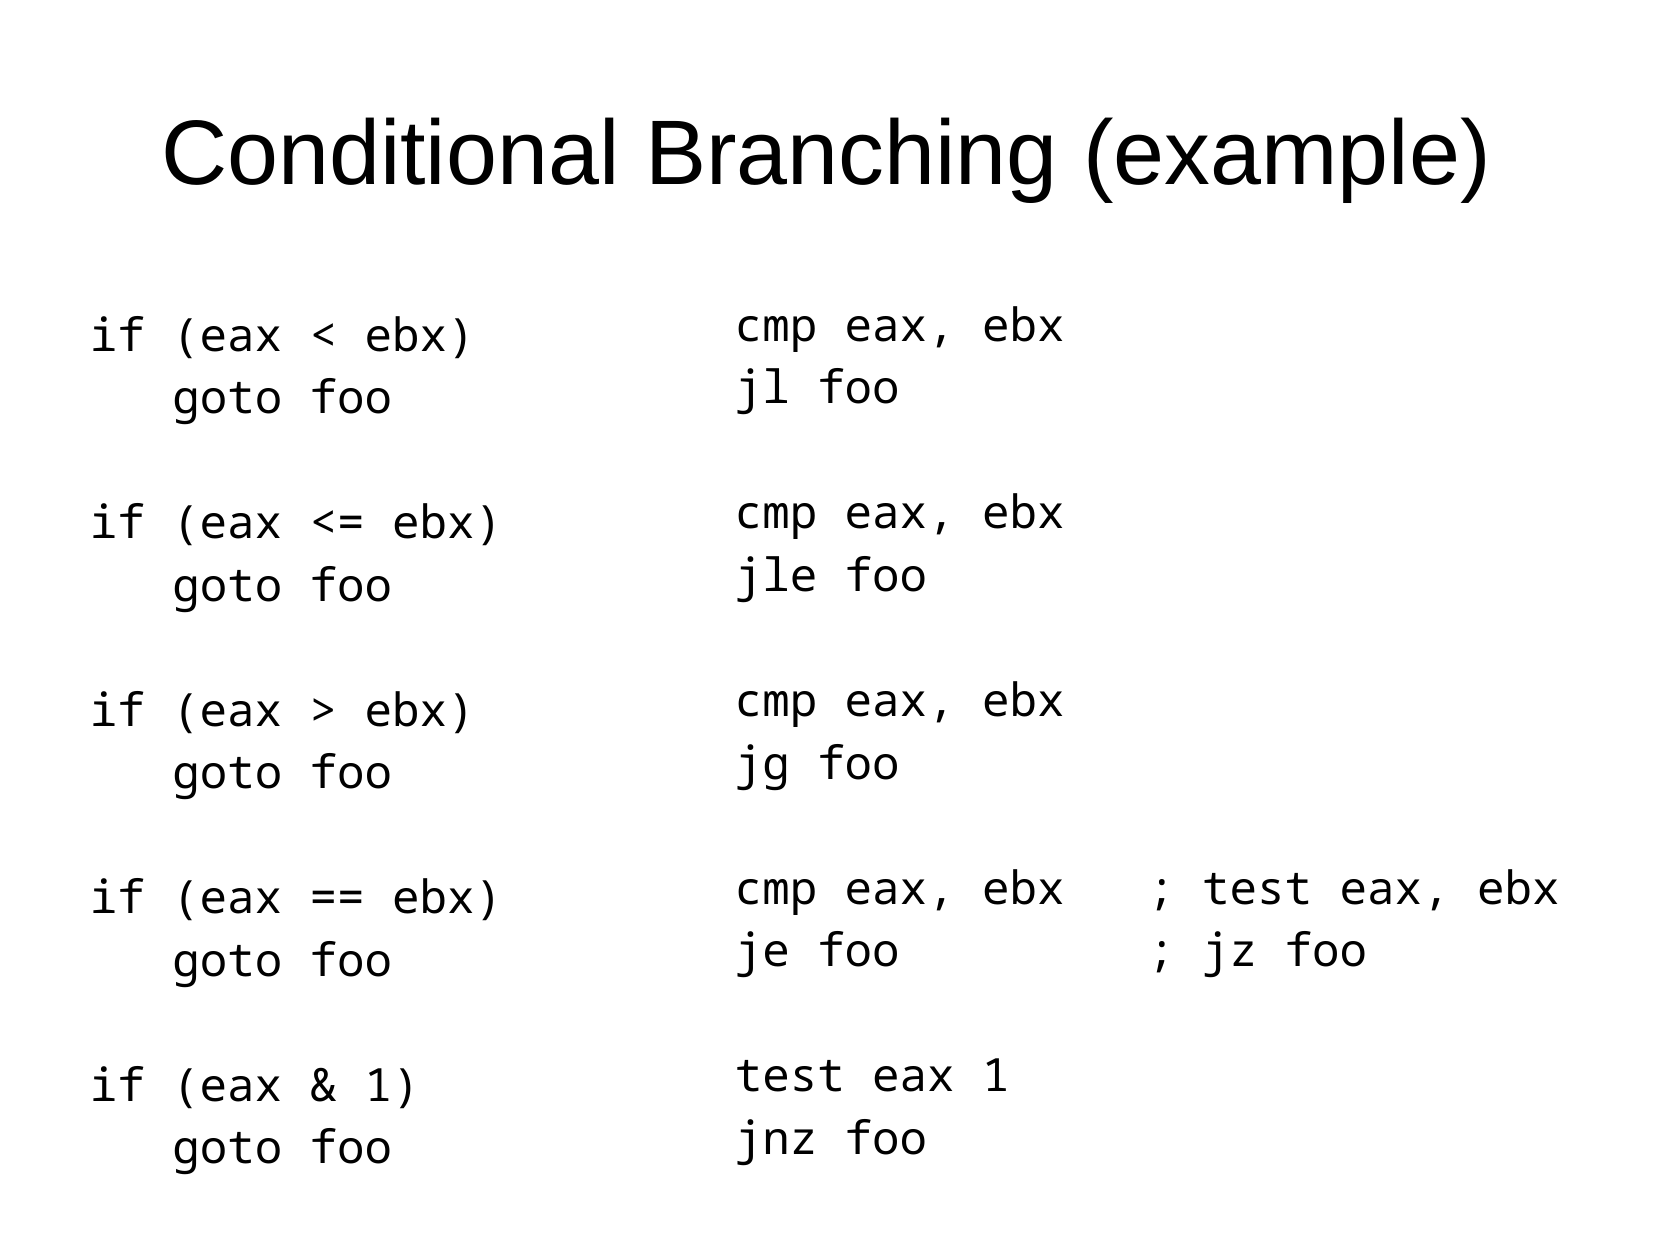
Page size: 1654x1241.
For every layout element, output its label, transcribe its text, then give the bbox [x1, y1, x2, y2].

text_box if (eax < ebx) goto foo if (eax <= ebx) goto foo if (eax > ebx) goto foo if (eax == ebx) goto foo if (eax & 1) goto foo if (!(eax & 1)) goto foo [75, 294, 556, 1216]
text_box cmp eax, ebx jl foo cmp eax, ebx jle foo cmp eax, ebx jg foo cmp eax, ebx ; test eax, ebx je foo ; jz foo test eax 1 jnz foo test eax 1 jz foo [720, 285, 1576, 1206]
title Conditional Branching (example) [82, 49, 1571, 257]
